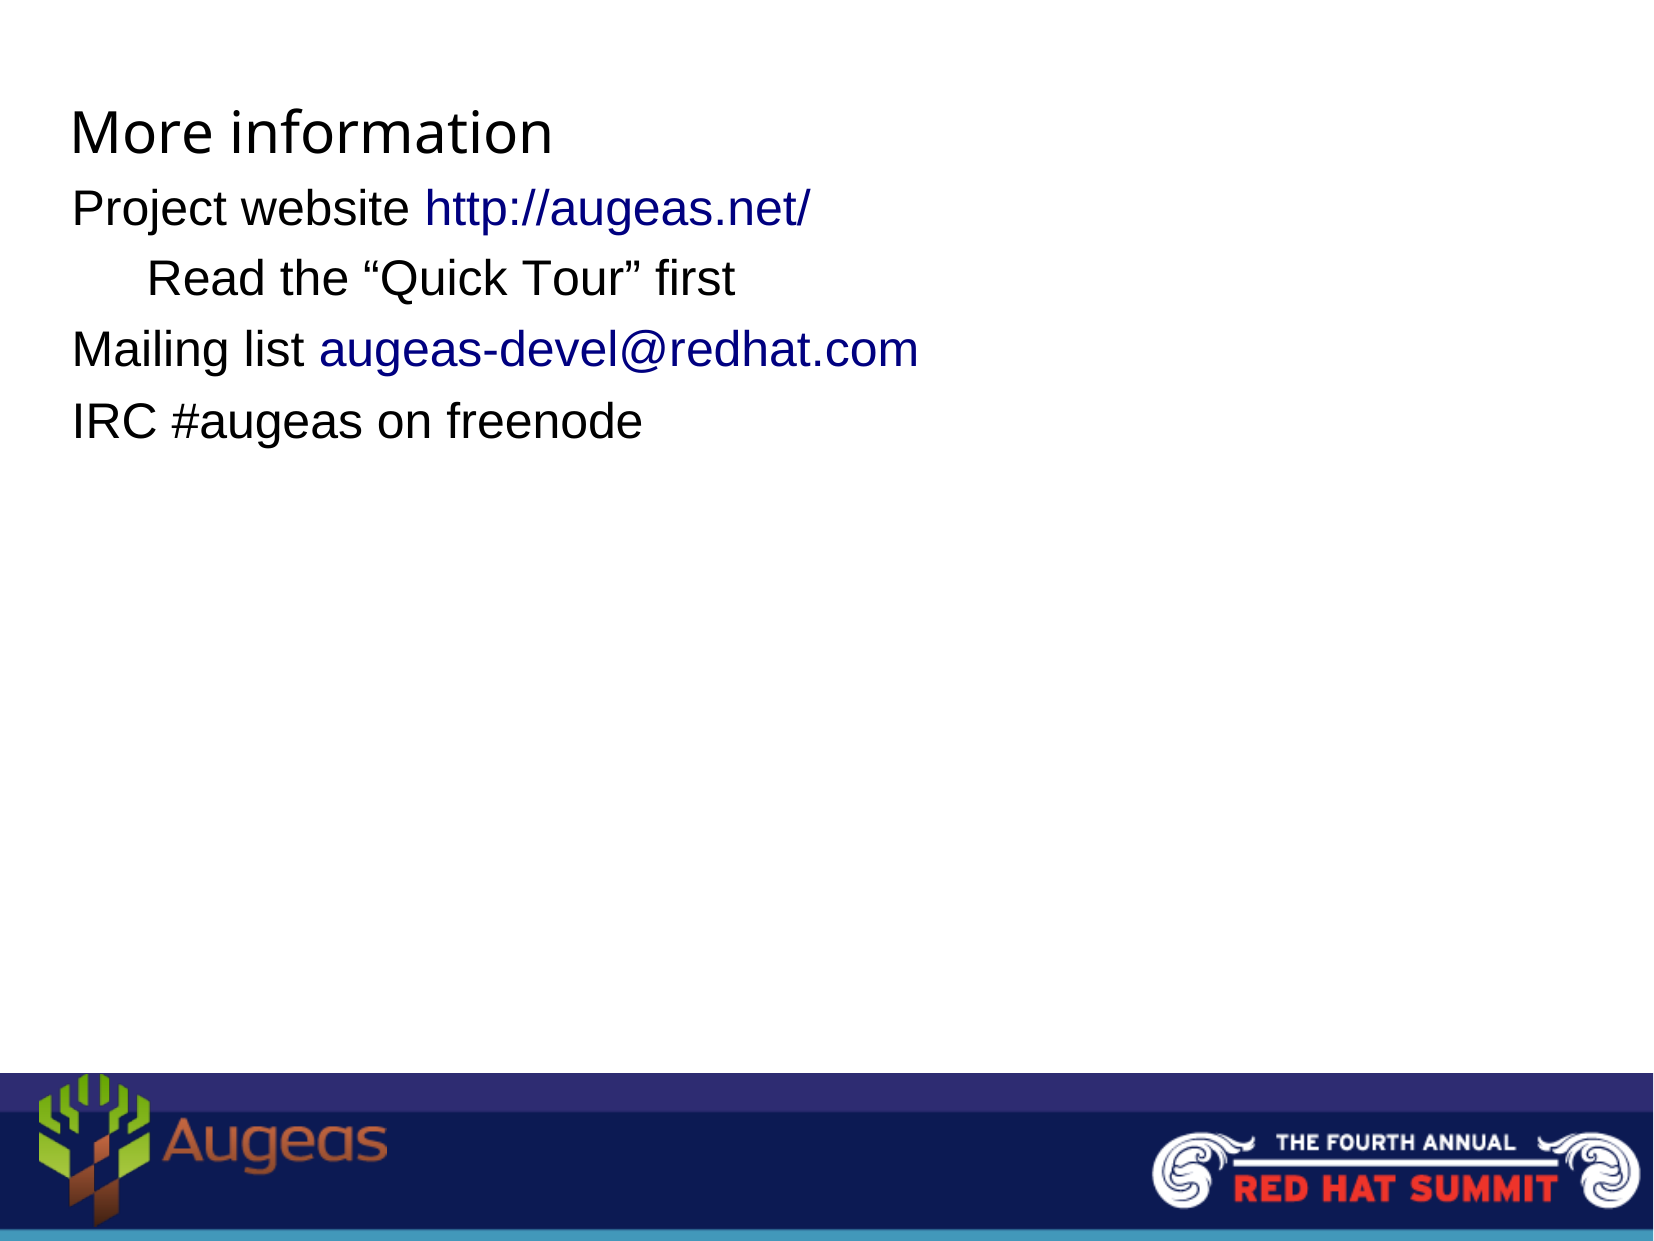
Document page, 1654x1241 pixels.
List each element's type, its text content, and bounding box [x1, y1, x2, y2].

list Project website http://augeas.net/ Read the “Quick Tour” first Mailing list augeas-devel@redhat.com IRC #augeas on freenode [71, 180, 1495, 1089]
picture [0, 1073, 1654, 1241]
title More information [69, 71, 1501, 190]
